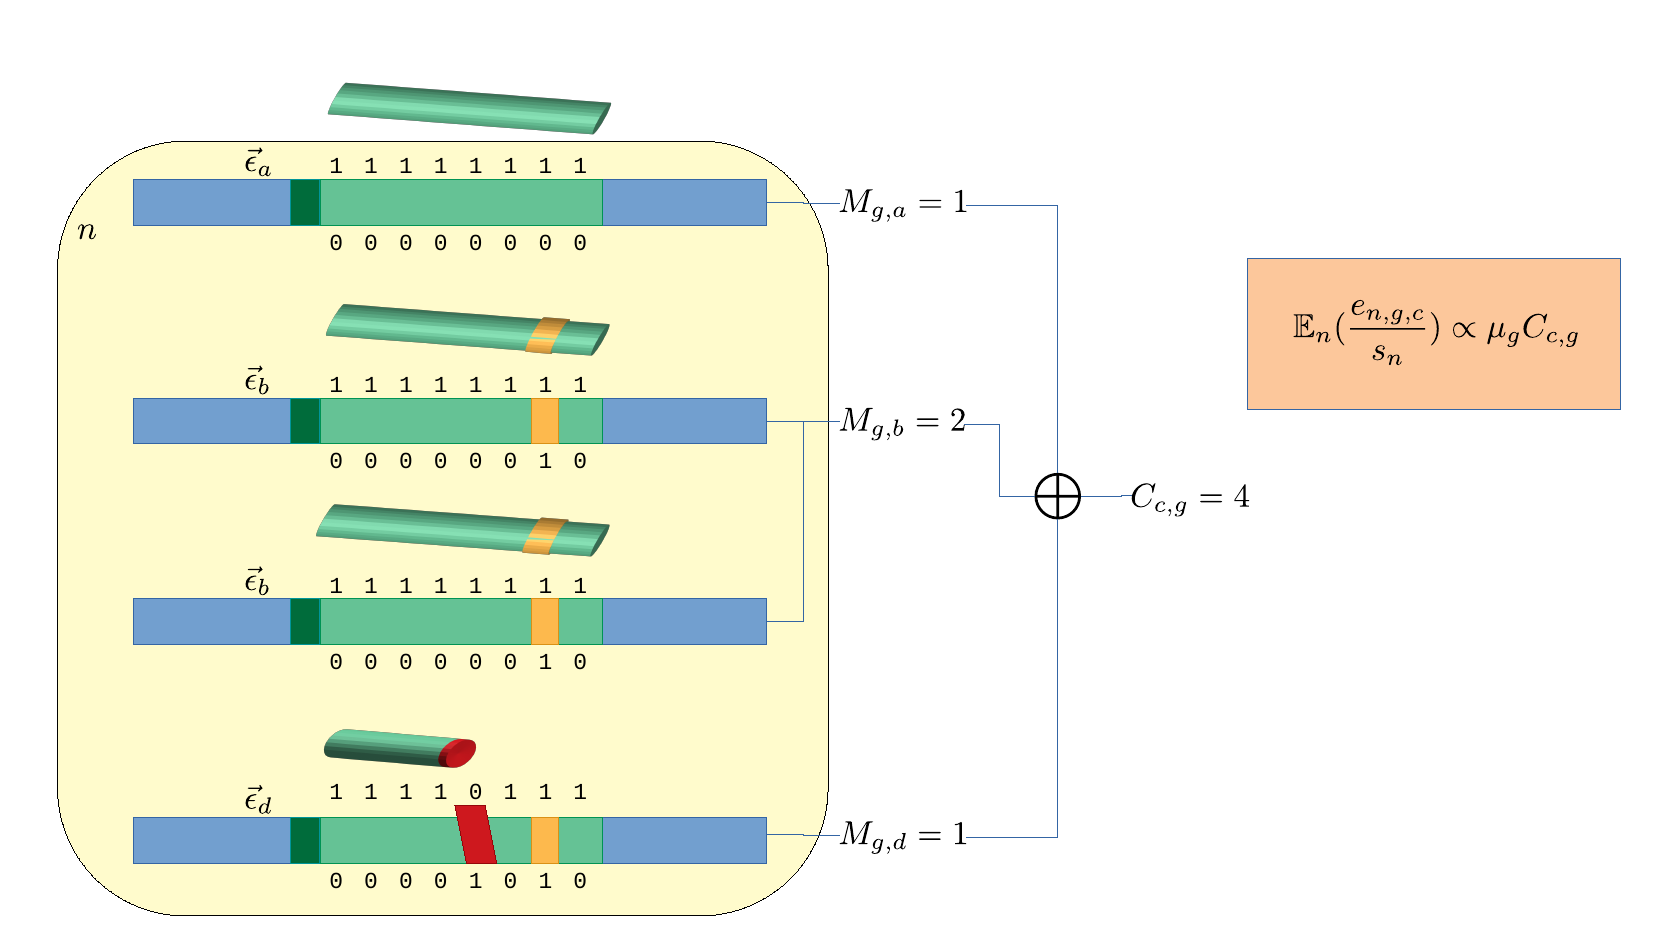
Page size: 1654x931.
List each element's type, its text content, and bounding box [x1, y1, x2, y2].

text_box 00000000 [314, 223, 607, 265]
text_box [1247, 258, 1621, 410]
text_box [1155, 501, 1166, 512]
text_box [893, 206, 906, 218]
text_box 00000010 [314, 643, 607, 685]
text_box [955, 189, 967, 213]
text_box [893, 419, 904, 436]
text_box [871, 425, 883, 441]
text_box 11111111 [314, 147, 607, 189]
text_box [1131, 483, 1156, 508]
text_box [1234, 484, 1250, 507]
text_box 00000010 [314, 442, 607, 484]
text_box [1174, 501, 1187, 517]
text_box [951, 408, 965, 431]
text_box 00001010 [314, 861, 607, 903]
text_box [1034, 472, 1081, 520]
text_box [839, 189, 873, 213]
text_box 11111111 [314, 365, 607, 407]
text_box 11111111 [314, 566, 607, 608]
text_box [871, 206, 883, 222]
text_box [57, 141, 829, 916]
text_box [839, 407, 873, 431]
text_box [871, 838, 884, 854]
text_box [954, 821, 967, 845]
text_box [839, 821, 874, 845]
text_box 11110111 [314, 773, 607, 815]
text_box [893, 832, 906, 850]
